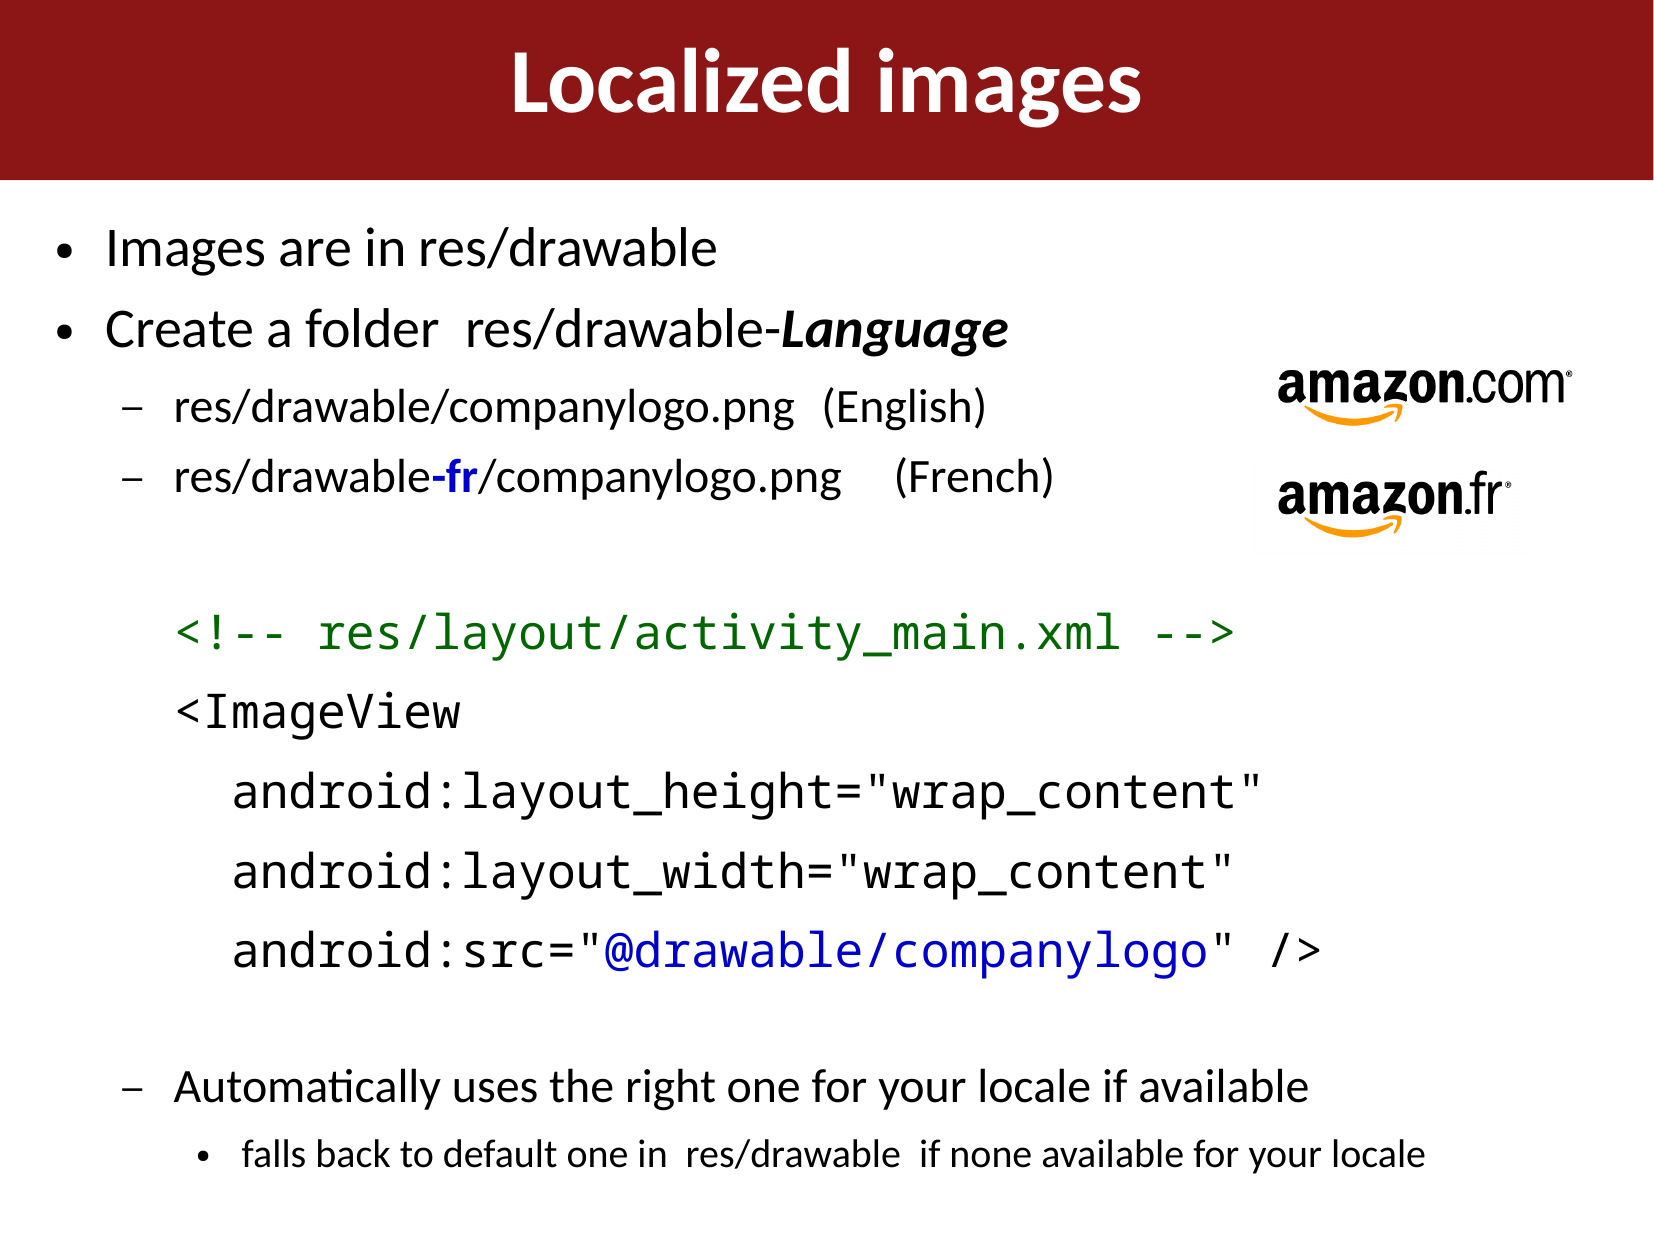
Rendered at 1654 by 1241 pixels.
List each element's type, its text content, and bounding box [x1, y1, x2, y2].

picture [1252, 465, 1528, 554]
list Images are in res/drawable Create a folder res/drawable-Language res/drawable/companylogo.png (English) res/drawable-fr/companylogo.png (French) <!-- res/layout/activity_main.xml --> <ImageView android:layout_height="wrap_content" android:layout_width="wrap_content" android:src="@drawable/companylogo" /> Automatically uses the right one for your locale if available falls back to default one in res/drawable if none available for your locale [37, 225, 1636, 1186]
picture [1243, 346, 1607, 453]
title Localized images [0, 0, 1654, 181]
